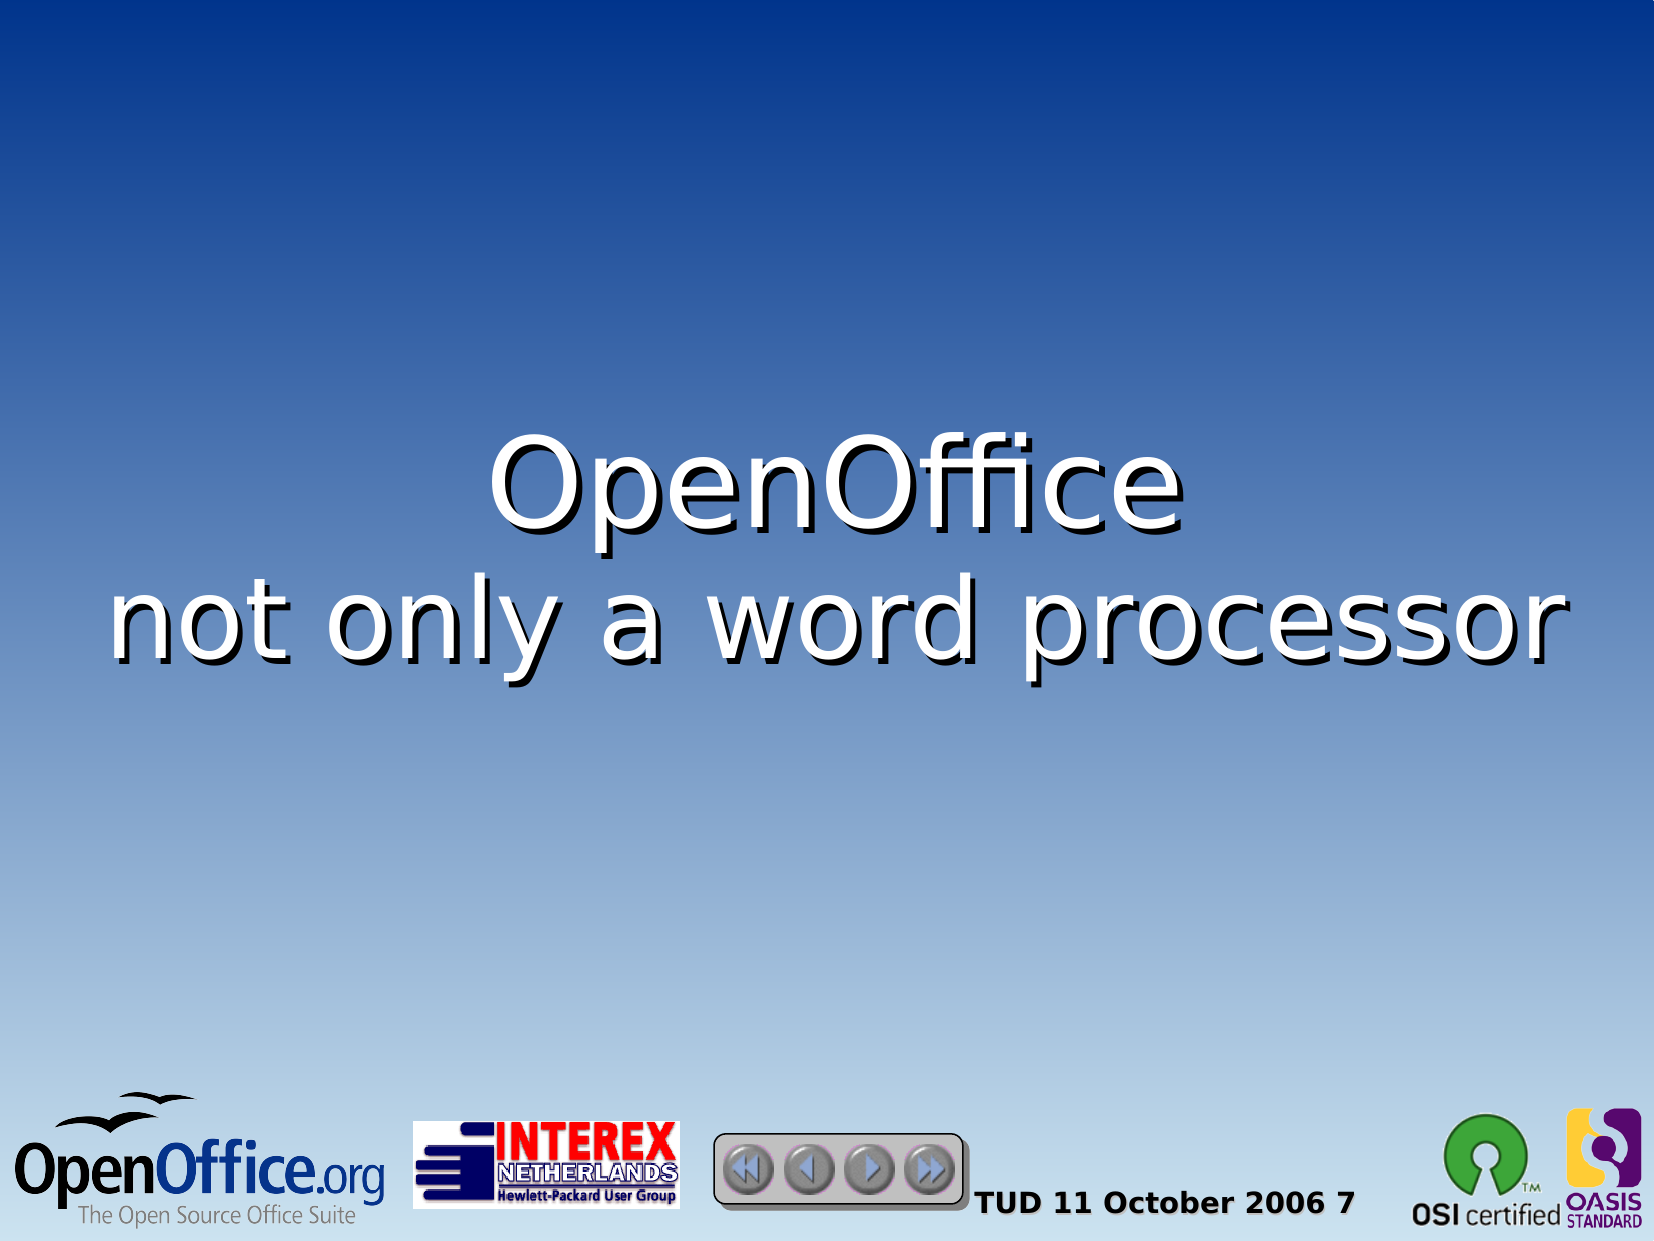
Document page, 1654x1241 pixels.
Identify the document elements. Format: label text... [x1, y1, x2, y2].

picture [413, 1121, 680, 1209]
picture [844, 1144, 895, 1195]
text_box [714, 1133, 963, 1204]
subtitle OpenOffice not only a word processor [82, 29, 1571, 1069]
picture [904, 1144, 955, 1195]
picture [723, 1144, 774, 1195]
picture [784, 1144, 835, 1195]
picture [15, 1092, 384, 1229]
text_box TUD 11 October 2006 32 [980, 1181, 1506, 1241]
picture [1405, 1102, 1654, 1238]
